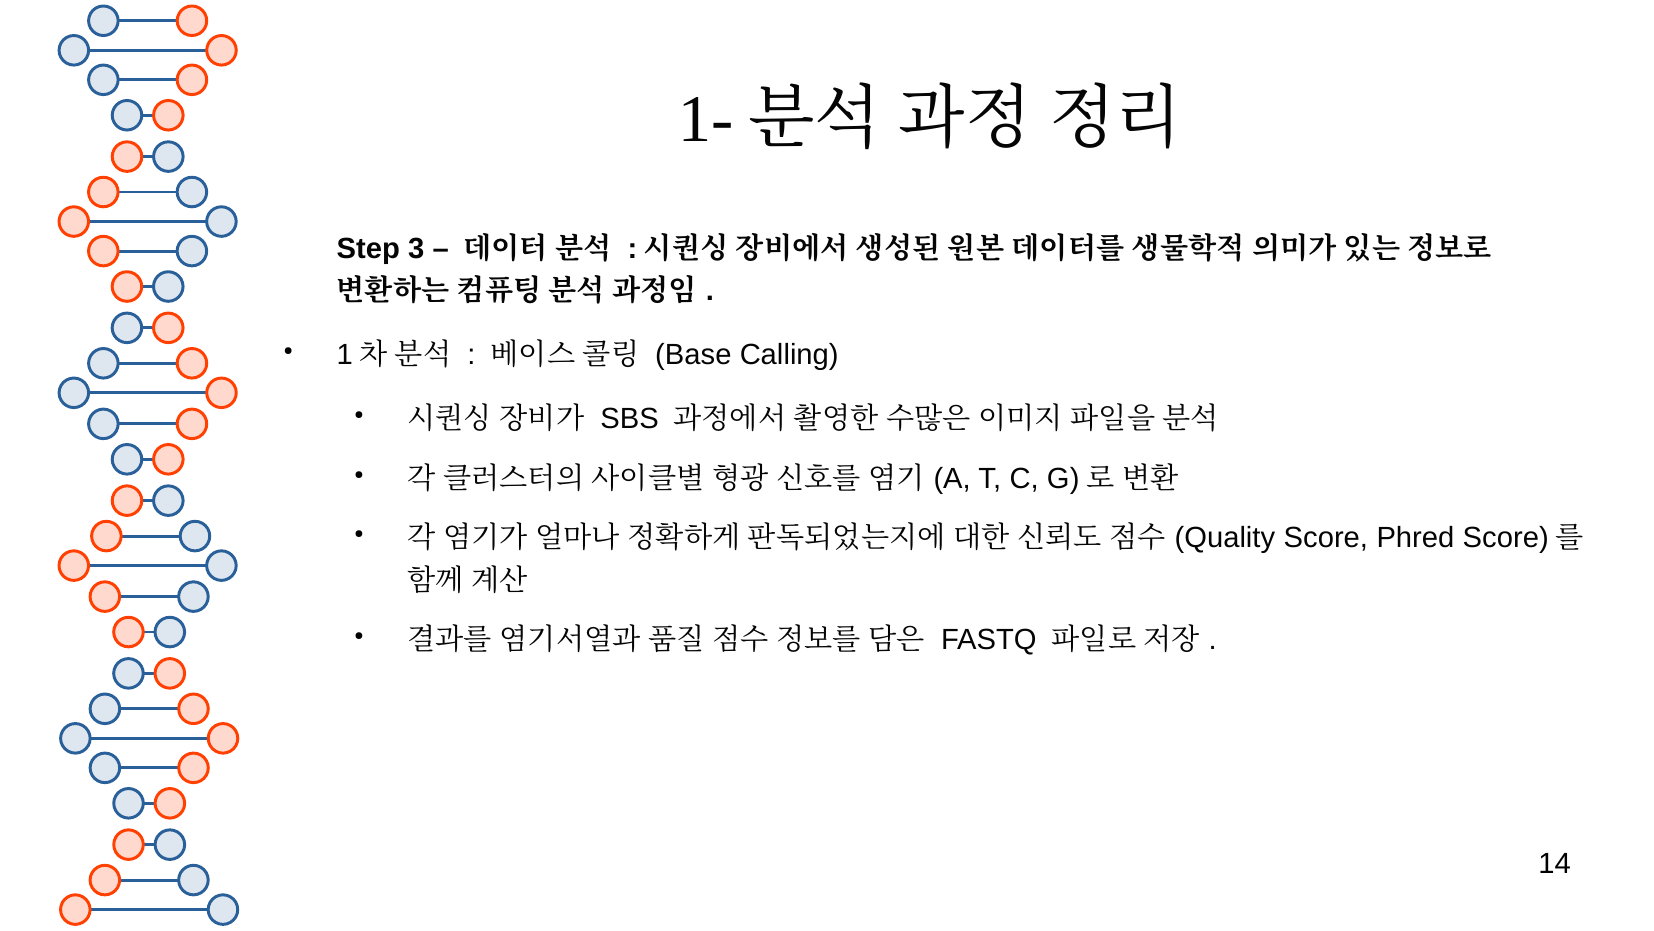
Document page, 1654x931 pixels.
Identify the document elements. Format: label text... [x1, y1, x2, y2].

list Step 3 – 데이터 분석 :시퀀싱 장비에서 생성된 원본 데이터를 생물학적 의미가 있는 정보로 변환하는 컴퓨팅 분석 과정임. 1차 분석 : 베이스 콜링 (Base Calling) 시퀀싱 장비가 SBS 과정에서 촬영한 수많은 이미지 파일을 분석 각 클러스터의 사이클별 형광 신호를 염기(A, T, C, G)로 변환 각 염기가 얼마나 정확하게 판독되었는지에 대한 신뢰도 점수(Quality Score, Phred Score)를 함께 계산 결과를 염기서열과 품질 점수 정보를 담은 FASTQ 파일로 저장. [265, 224, 1595, 764]
title 1-분석 과정 정리 [265, 35, 1595, 189]
